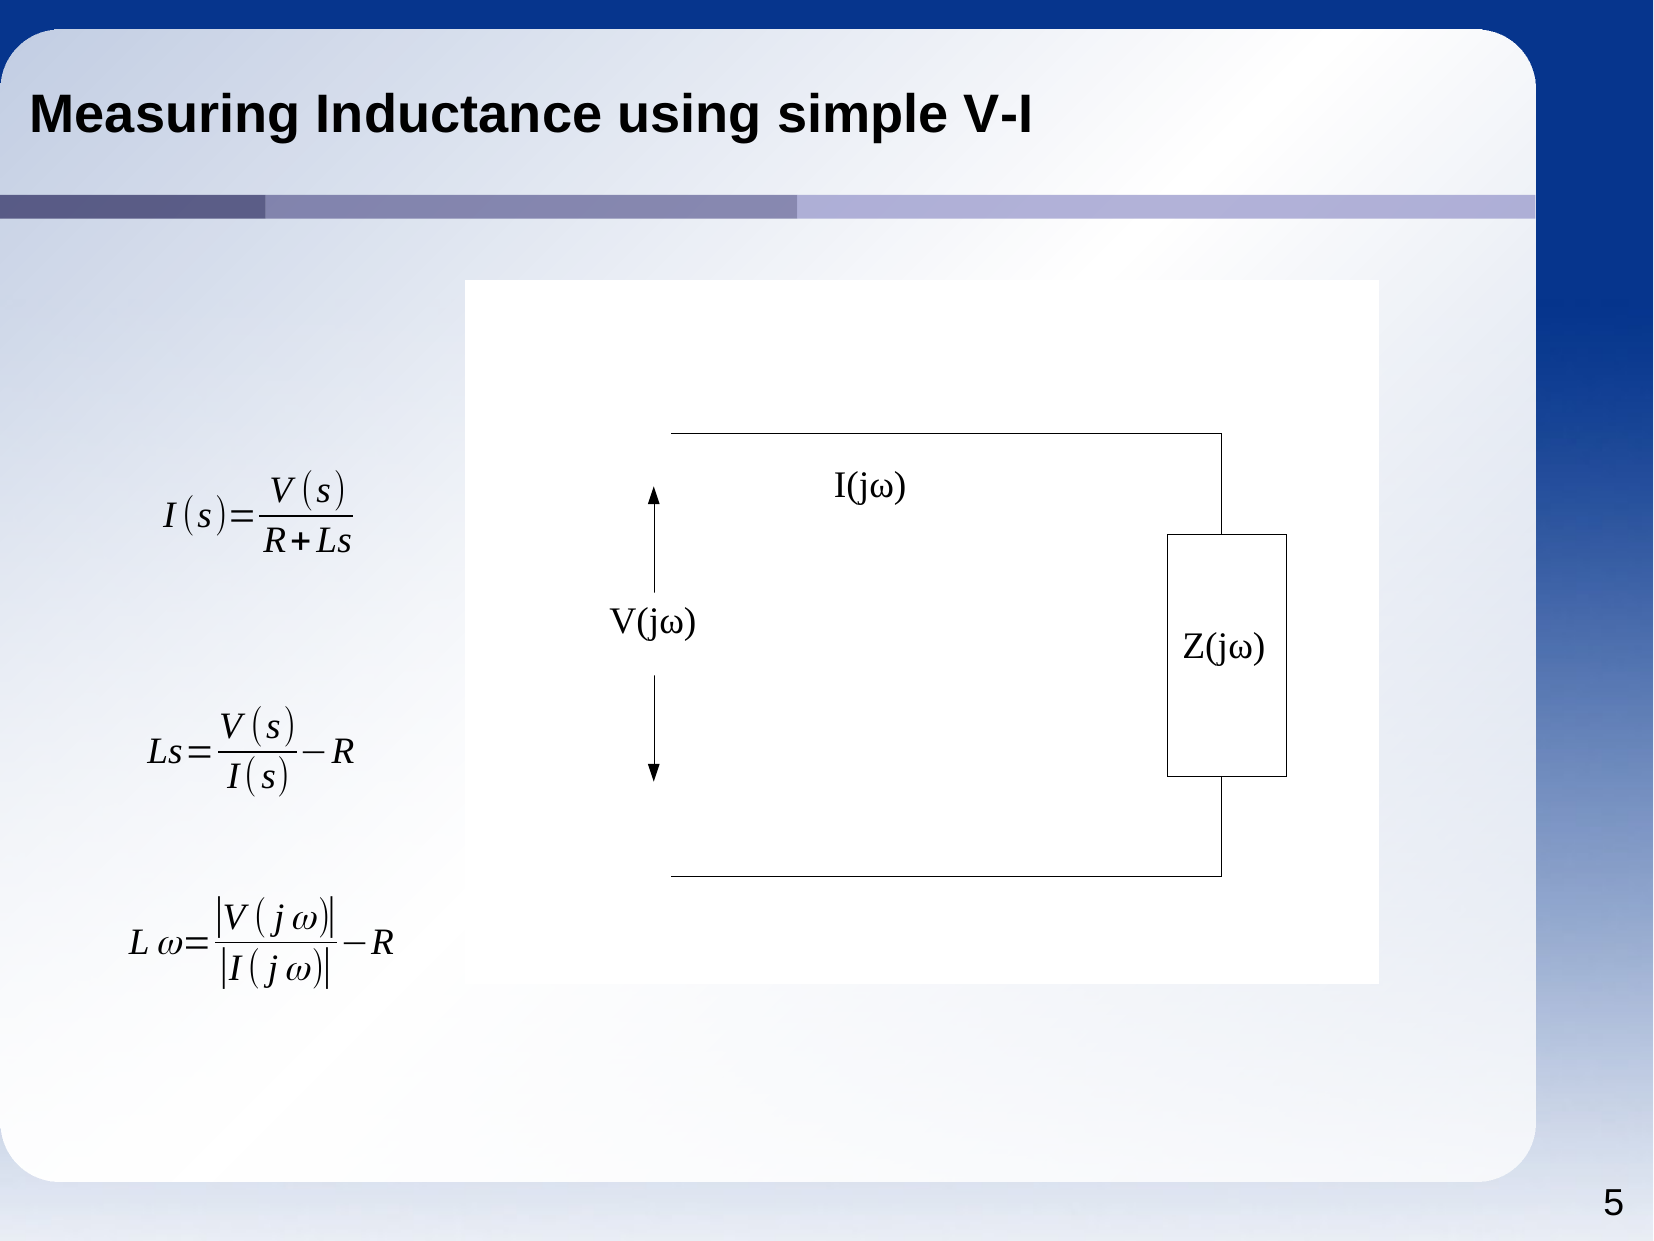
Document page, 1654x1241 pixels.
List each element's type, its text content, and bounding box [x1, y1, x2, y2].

chart [464, 279, 1380, 985]
picture [0, 0, 1654, 1241]
chart [121, 894, 402, 992]
chart [155, 468, 362, 561]
title Measuring Inductance using simple V-I [29, 49, 1506, 178]
chart [139, 704, 362, 801]
